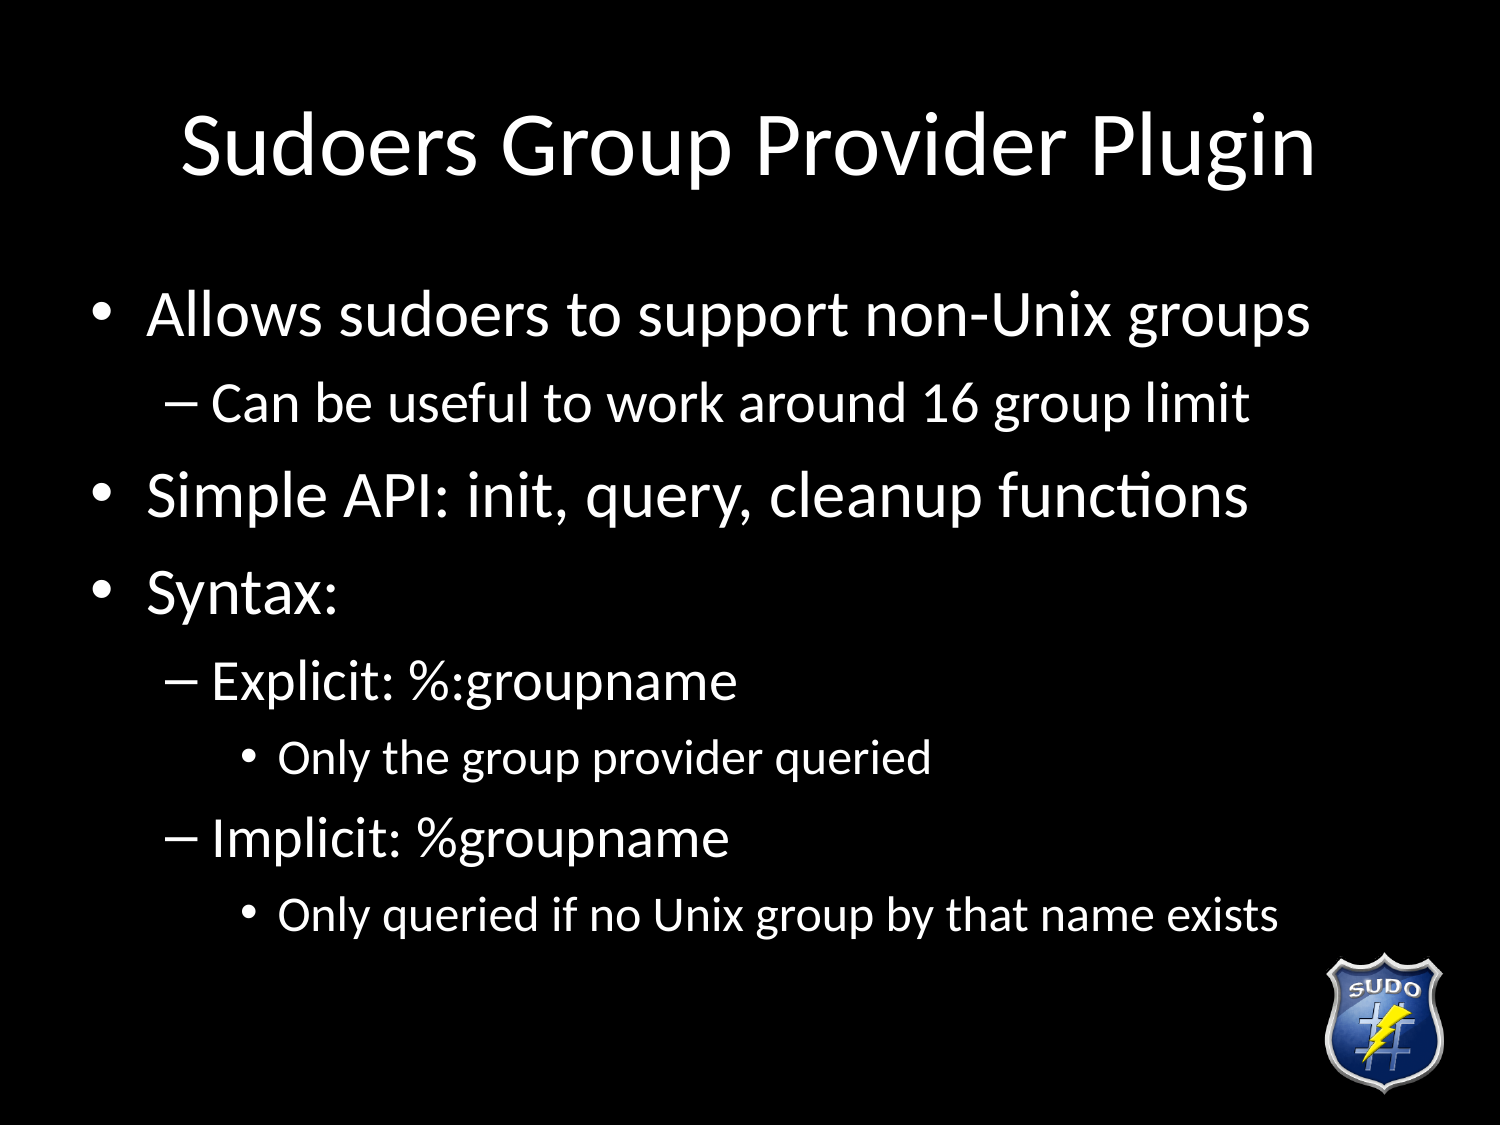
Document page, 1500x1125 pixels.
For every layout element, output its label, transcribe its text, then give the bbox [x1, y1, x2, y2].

title Sudoers Group Provider Plugin [75, 45, 1426, 233]
picture [1315, 949, 1453, 1103]
list Allows sudoers to support non-Unix groups Can be useful to work around 16 group limit Simple API: init, query, cleanup functions Syntax: Explicit: %:groupname Only the group provider queried Implicit: %groupname Only queried if no Unix group by that name exists [75, 262, 1426, 1005]
